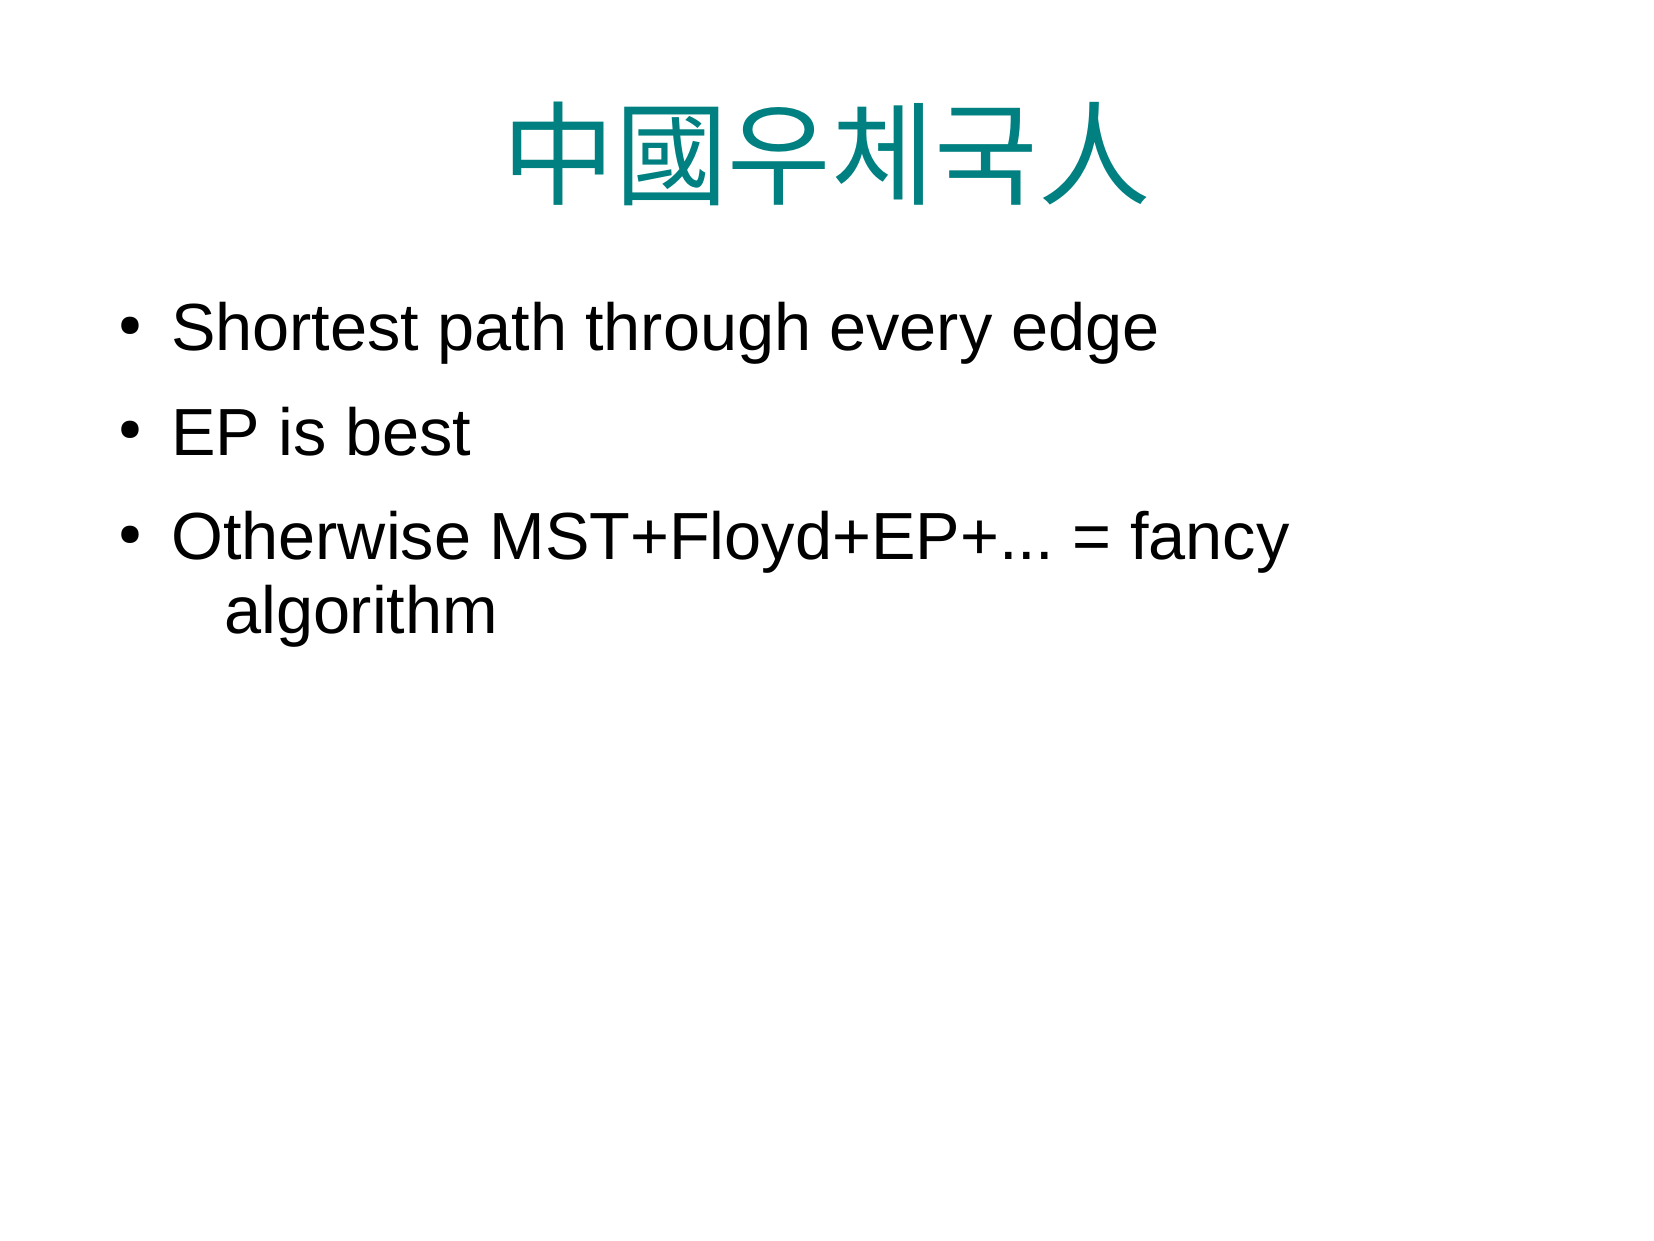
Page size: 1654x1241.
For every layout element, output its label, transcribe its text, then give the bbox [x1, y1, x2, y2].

list Shortest path through every edge EP is best Otherwise MST+Floyd+EP+... = fancy algorithm [82, 290, 1571, 600]
title 中國우체국人 [82, 49, 1571, 257]
